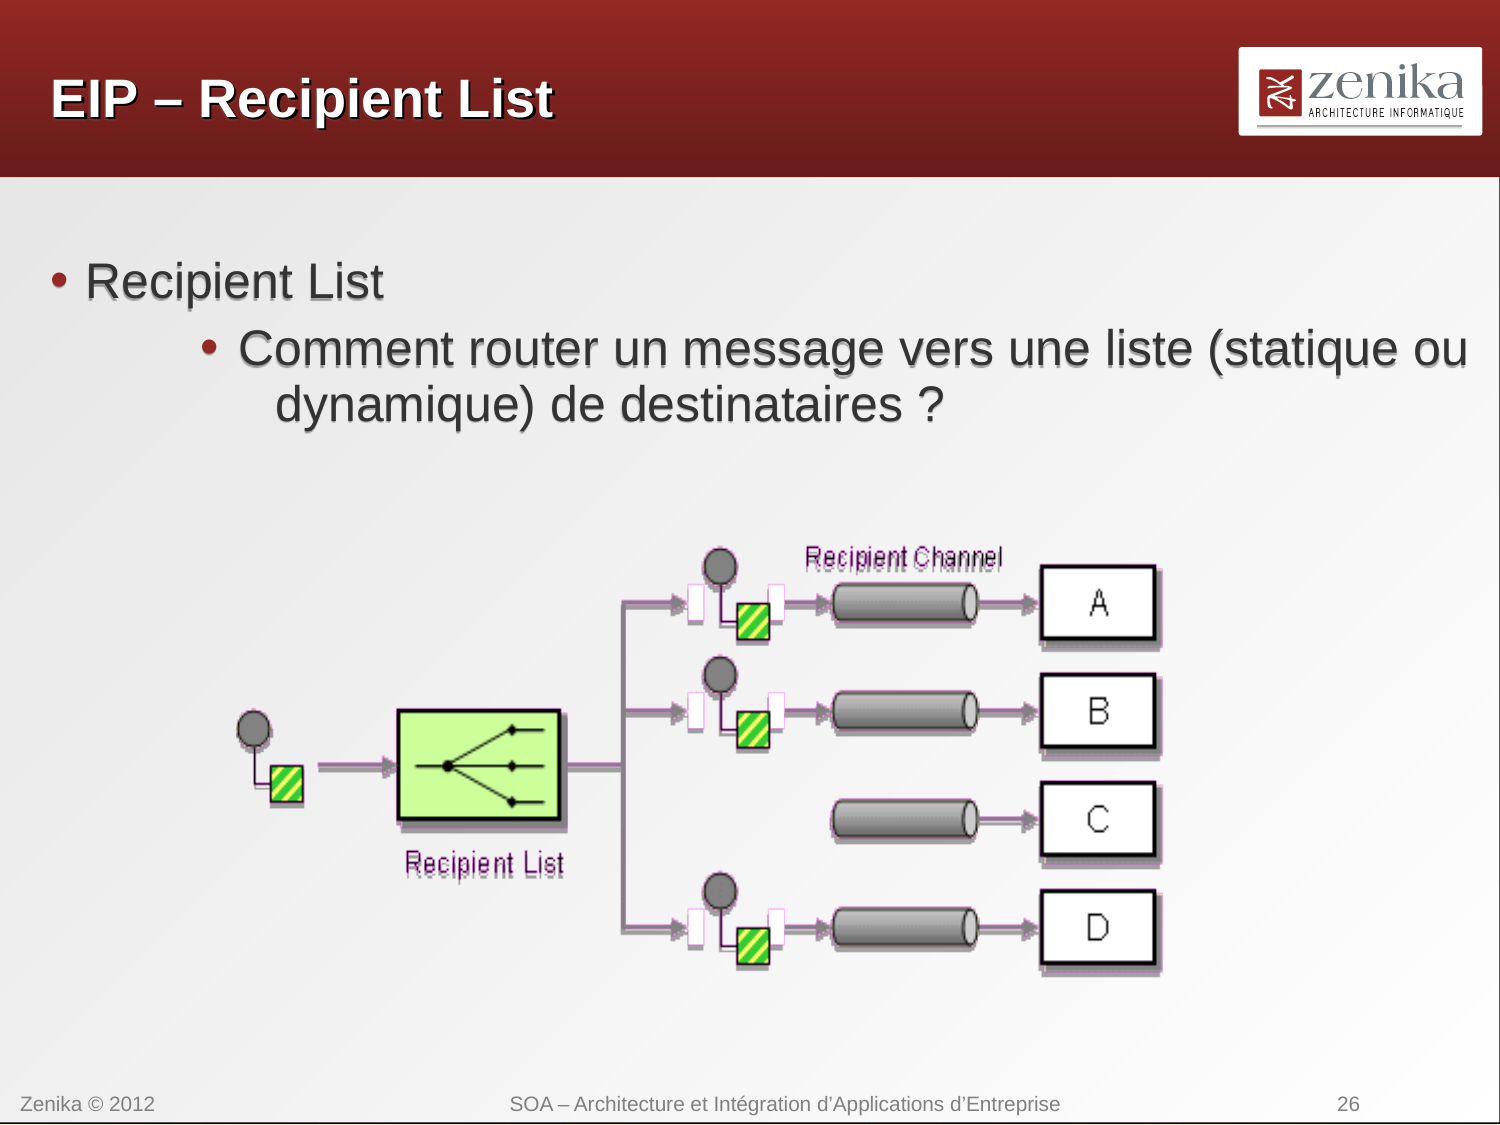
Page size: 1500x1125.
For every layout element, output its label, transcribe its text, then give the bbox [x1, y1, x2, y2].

title EIP – Recipient List [50, 22, 1206, 172]
subtitle Recipient List Comment router un message vers une liste (statique ou dynamique) de destinataires ? [50, 249, 1477, 1064]
picture [236, 531, 1165, 975]
